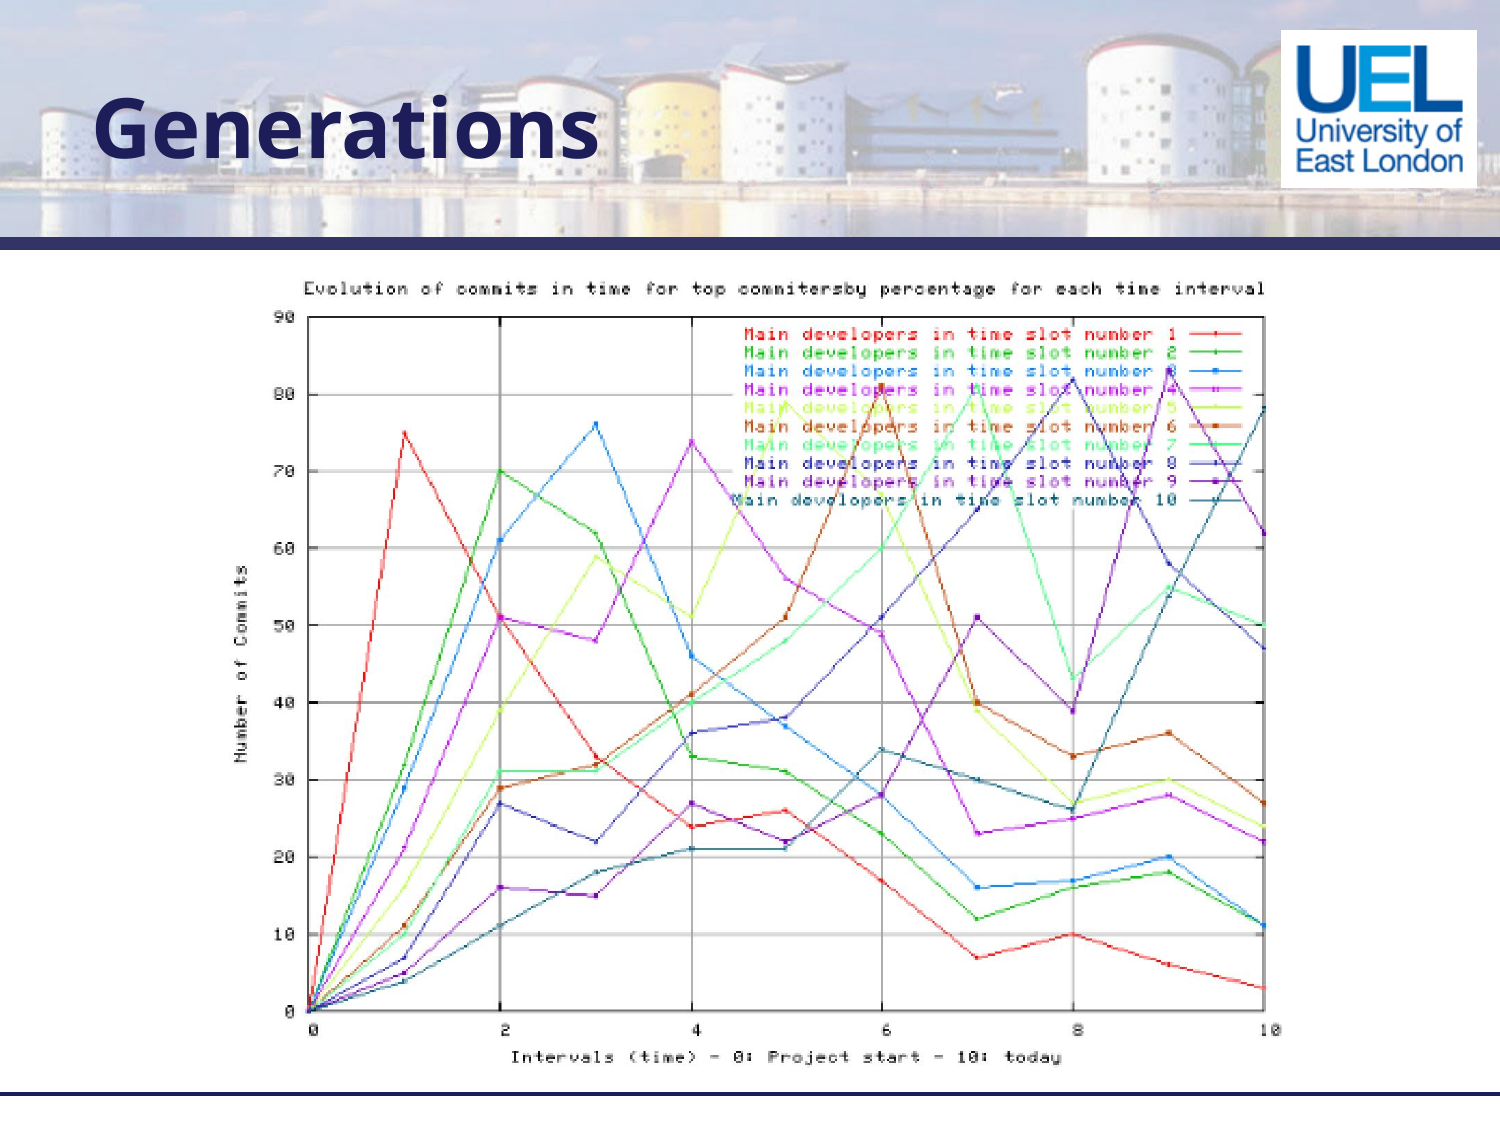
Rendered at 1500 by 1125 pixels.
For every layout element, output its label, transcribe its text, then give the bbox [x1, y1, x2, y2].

title Generations [76, 10, 1247, 241]
picture [0, 0, 1500, 237]
picture [201, 266, 1299, 1076]
